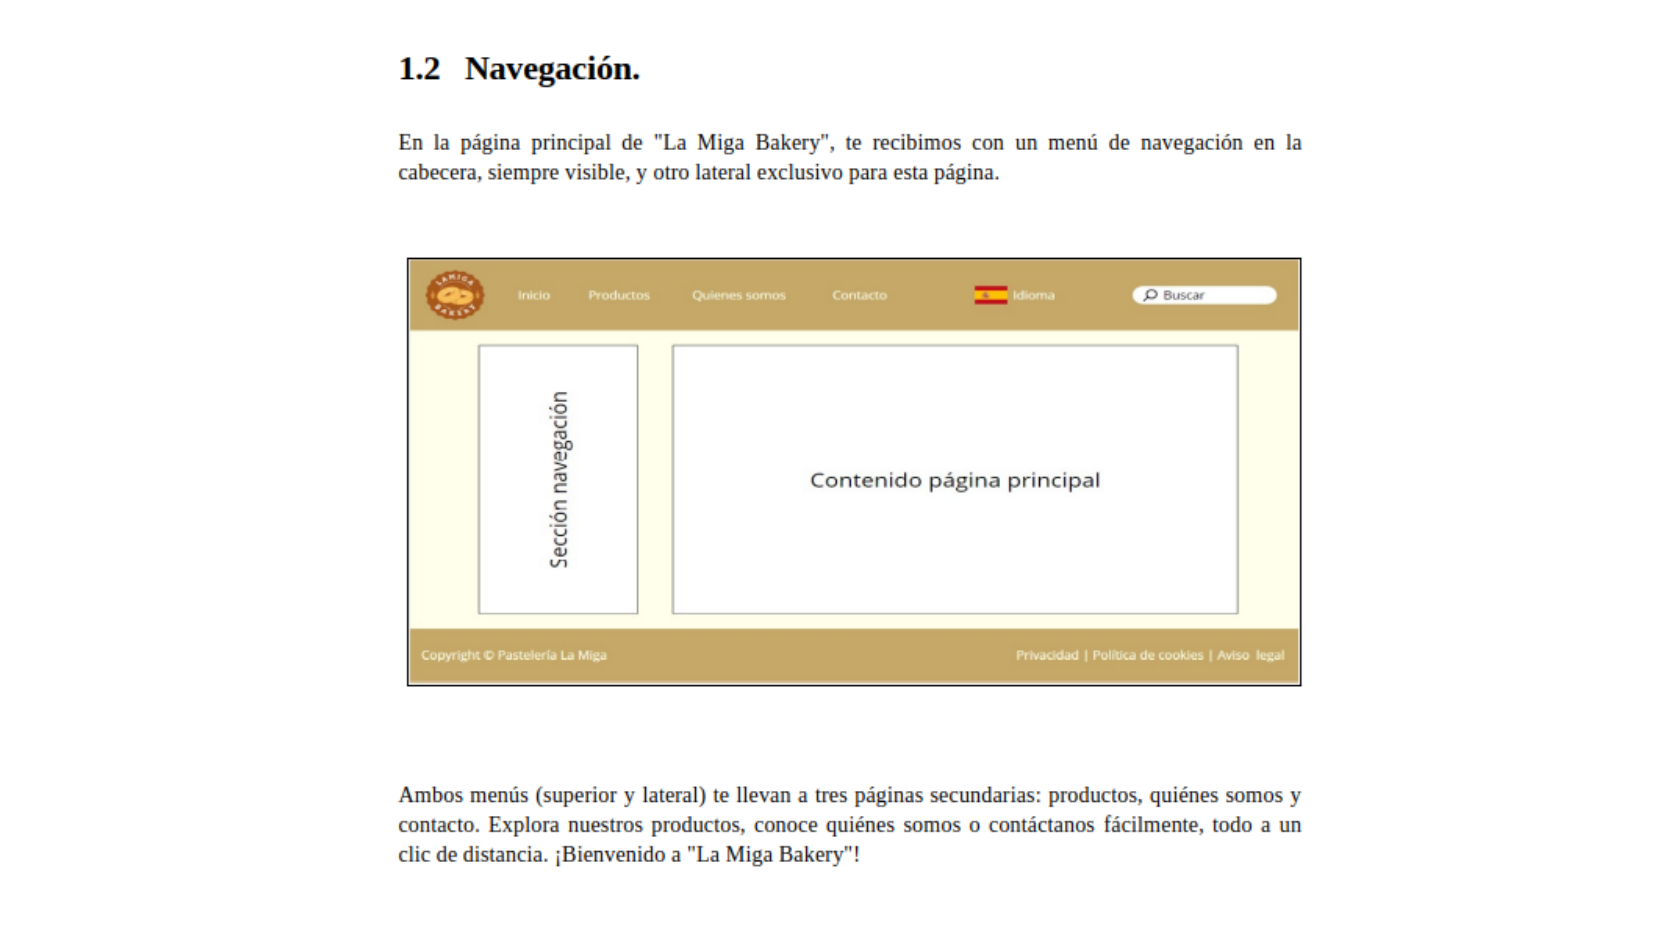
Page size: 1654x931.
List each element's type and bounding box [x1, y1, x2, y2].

picture [315, 42, 1344, 887]
